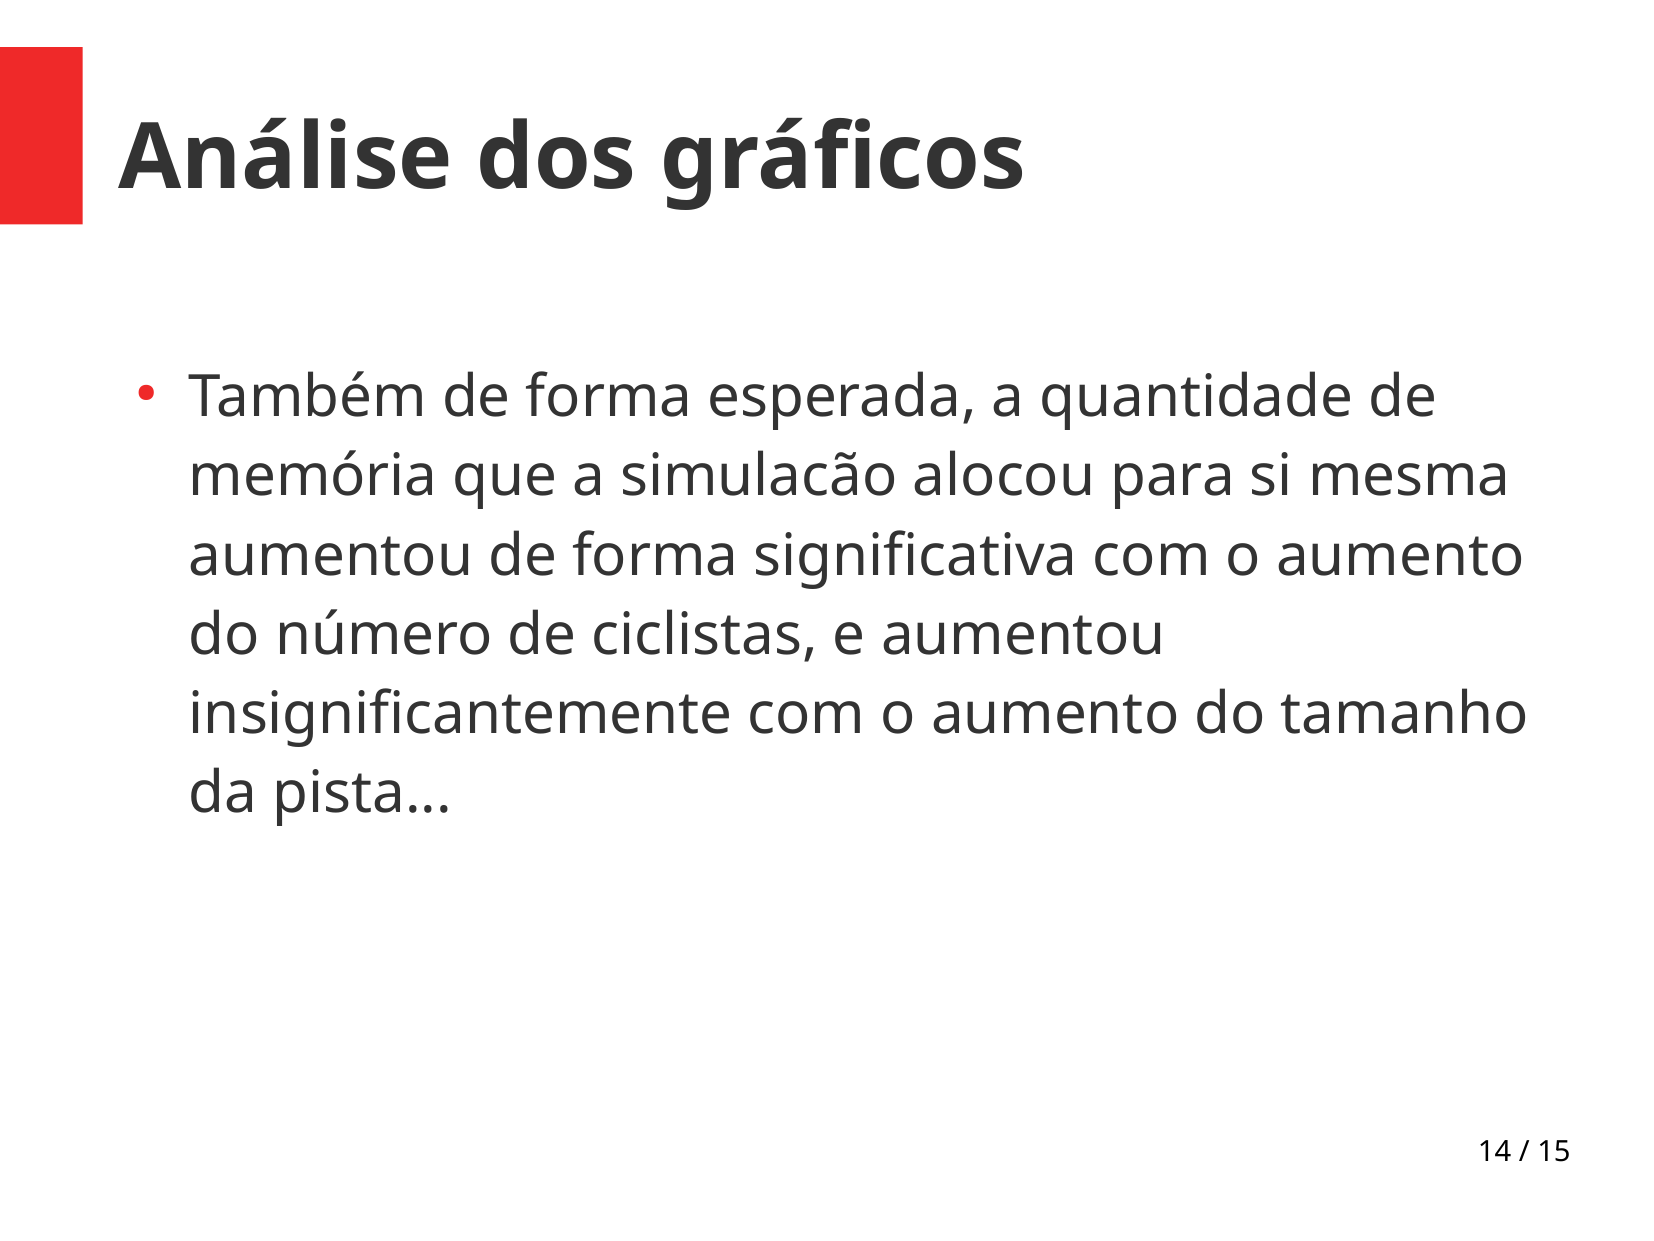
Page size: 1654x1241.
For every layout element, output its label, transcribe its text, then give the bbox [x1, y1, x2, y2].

title Análise dos gráficos [118, 49, 1571, 257]
list Também de forma esperada, a quantidade de memória que a simulacão alocou para si mesma aumentou de forma significativa com o aumento do número de ciclistas, e aumentou insignificantemente com o aumento do tamanho da pista... [118, 354, 1536, 1074]
